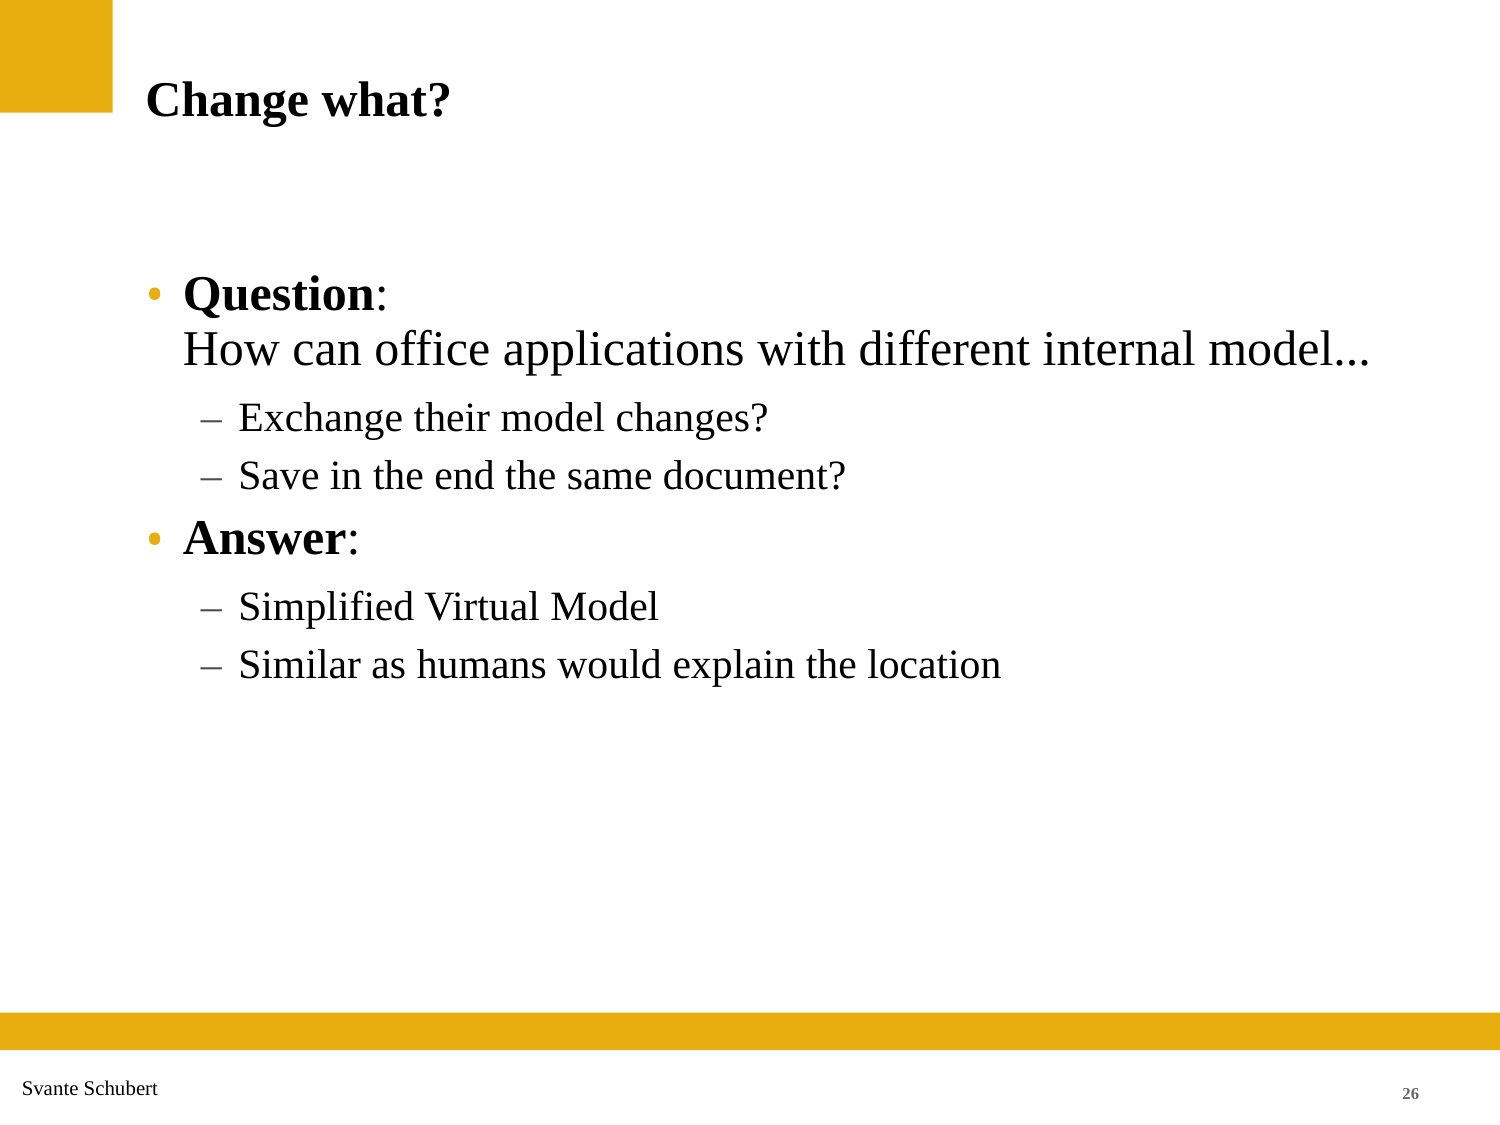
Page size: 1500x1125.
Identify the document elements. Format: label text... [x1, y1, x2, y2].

list Question: How can office applications with different internal model... Exchange their model changes? Save in the end the same document? Answer: Simplified Virtual Model Similar as humans would explain the location [145, 265, 1423, 1009]
title Change what? [145, 67, 1388, 219]
